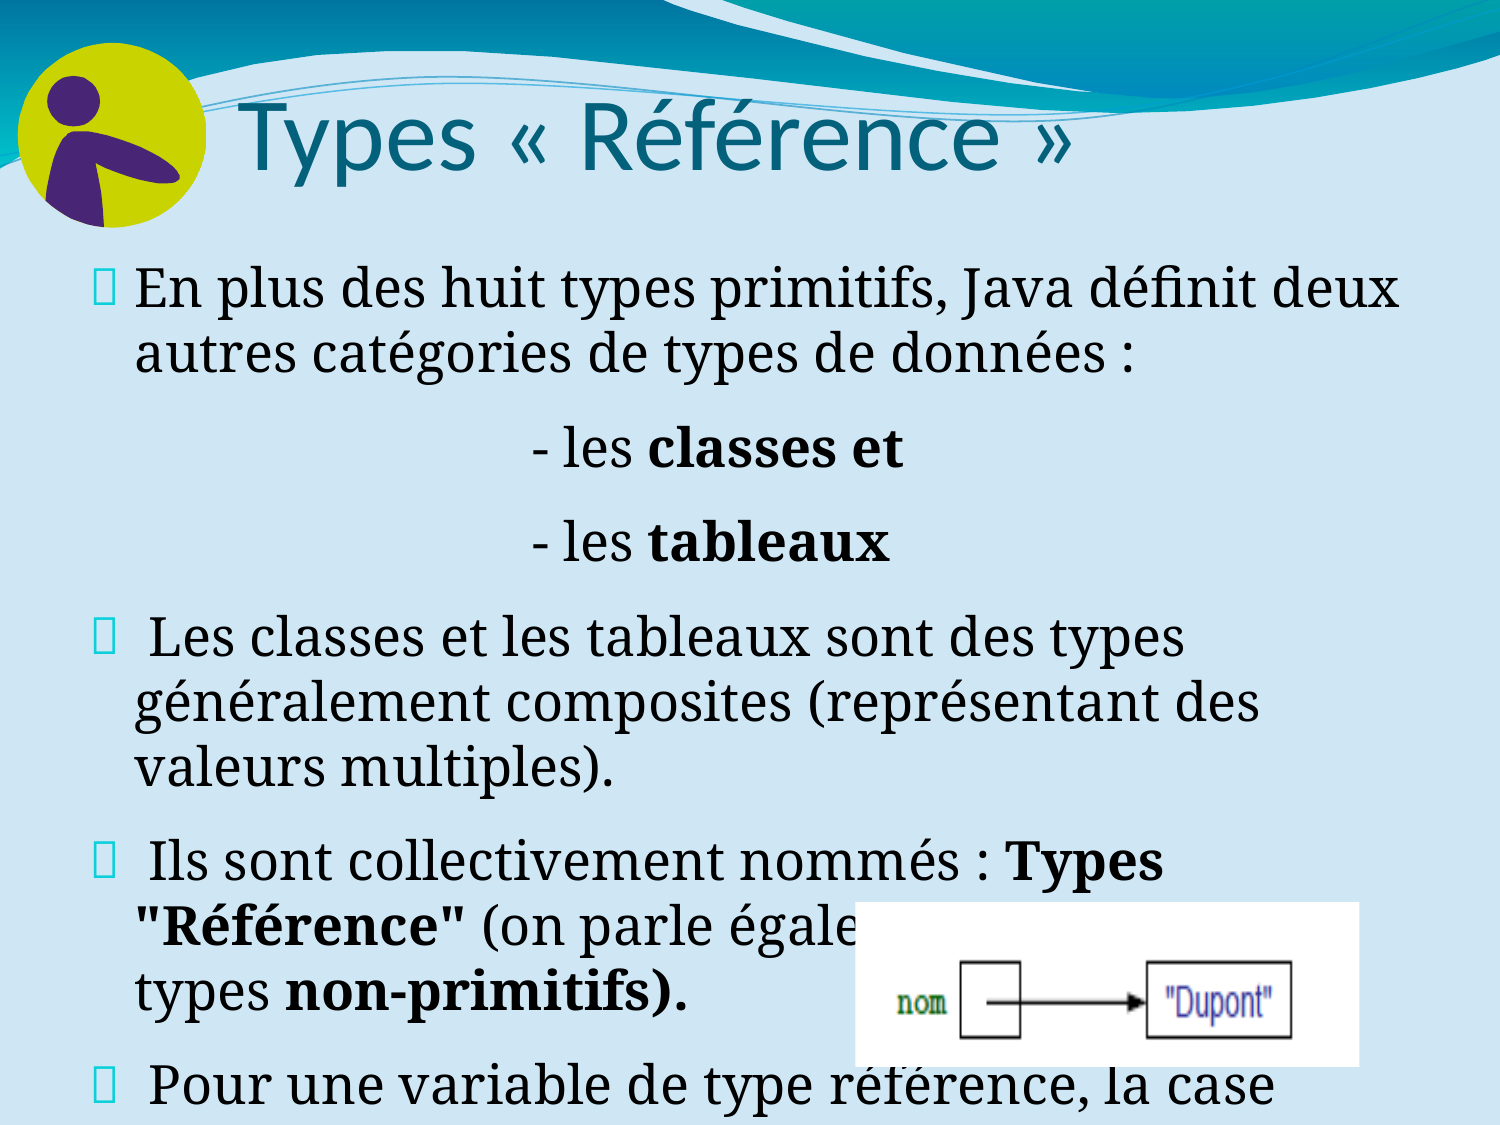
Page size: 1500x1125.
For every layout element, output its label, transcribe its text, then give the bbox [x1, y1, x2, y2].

title Types « Référence » [222, 58, 1456, 221]
list En plus des huit types primitifs, Java définit deux autres catégories de types de données : - les classes et - les tableaux Les classes et les tableaux sont des types généralement composites (représentant des valeurs multiples). Ils sont collectivement nommés : Types "Référence" (on parle également parfois de types non-primitifs). Pour une variable de type référence, la case mémoire ne contient pas directement les valeurs de la variable mais une référence (une sorte de pointeur) vers une autre zone mémoire contenant les valeurs. [75, 246, 1425, 1055]
picture [855, 902, 1360, 1067]
